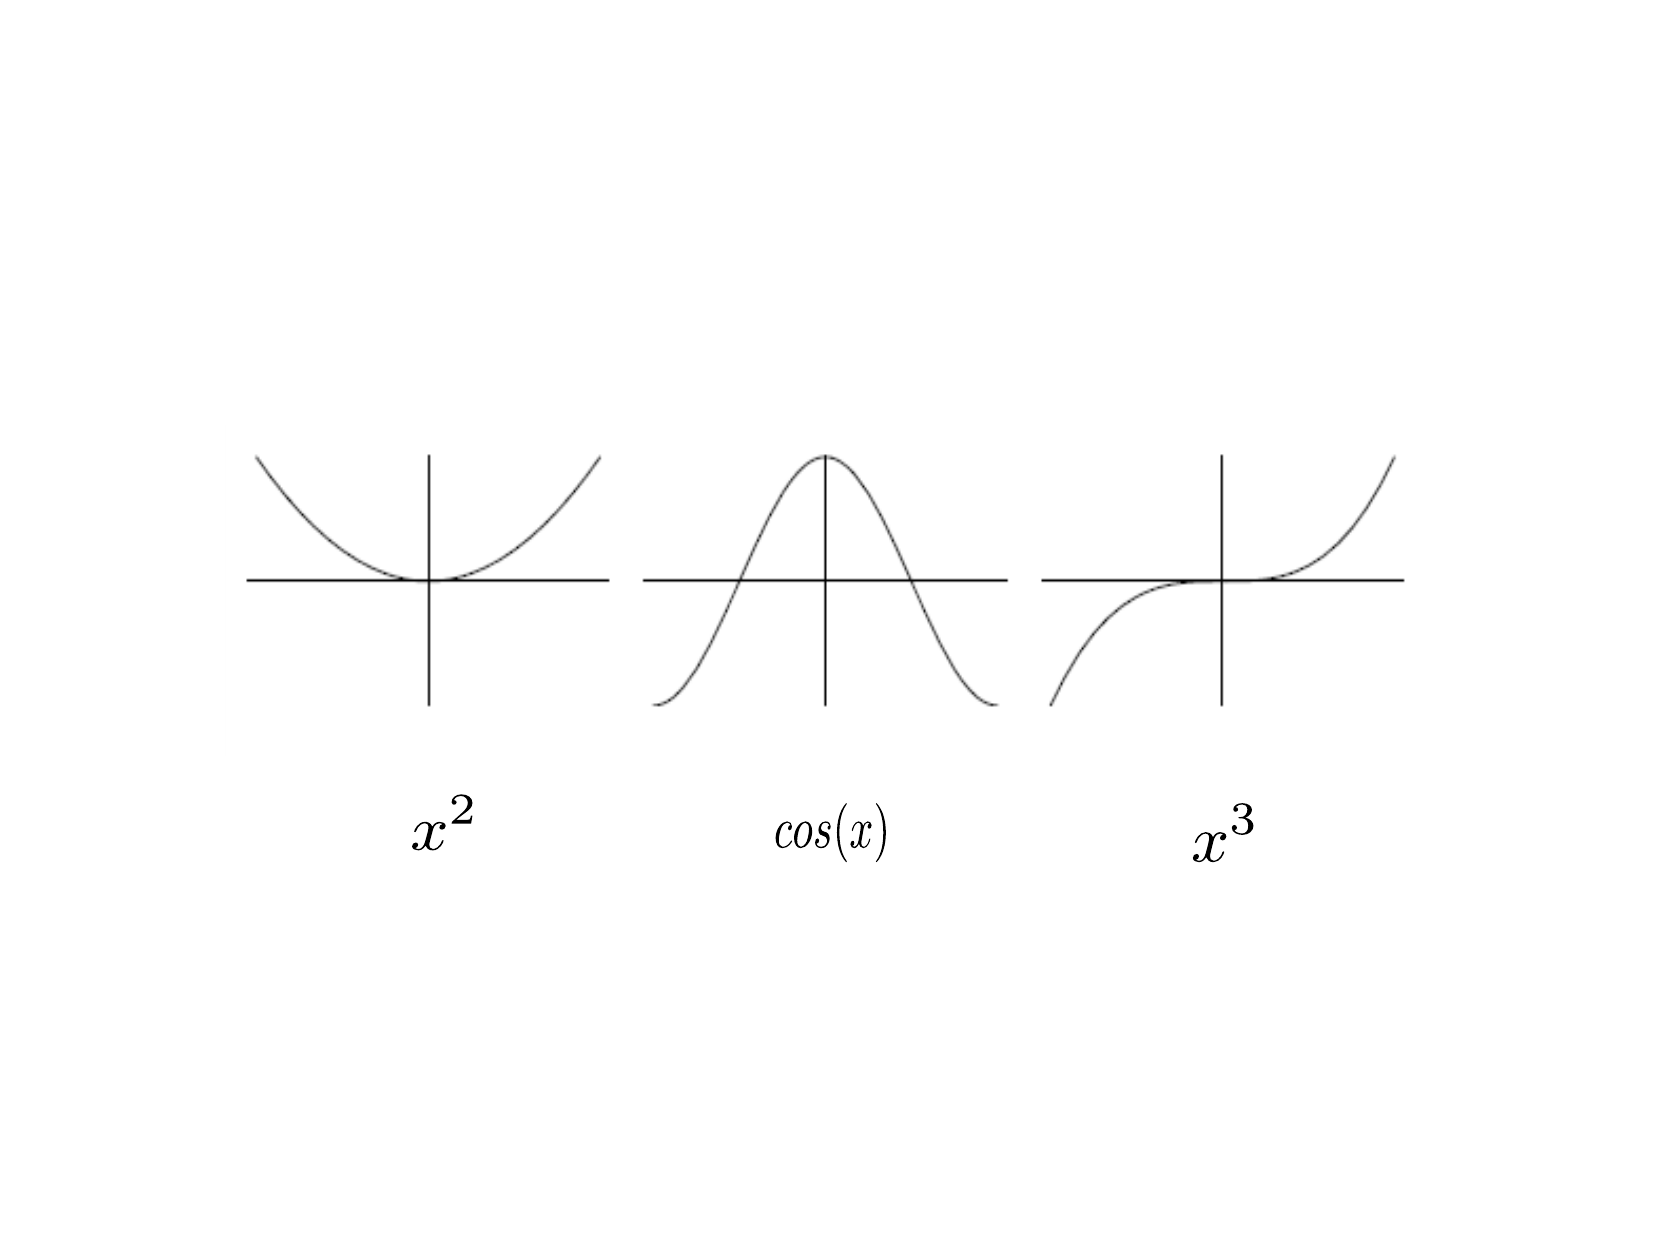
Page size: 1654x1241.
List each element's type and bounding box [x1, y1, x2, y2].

picture [1192, 803, 1254, 863]
picture [412, 794, 473, 851]
picture [775, 803, 886, 863]
picture [224, 425, 1430, 756]
